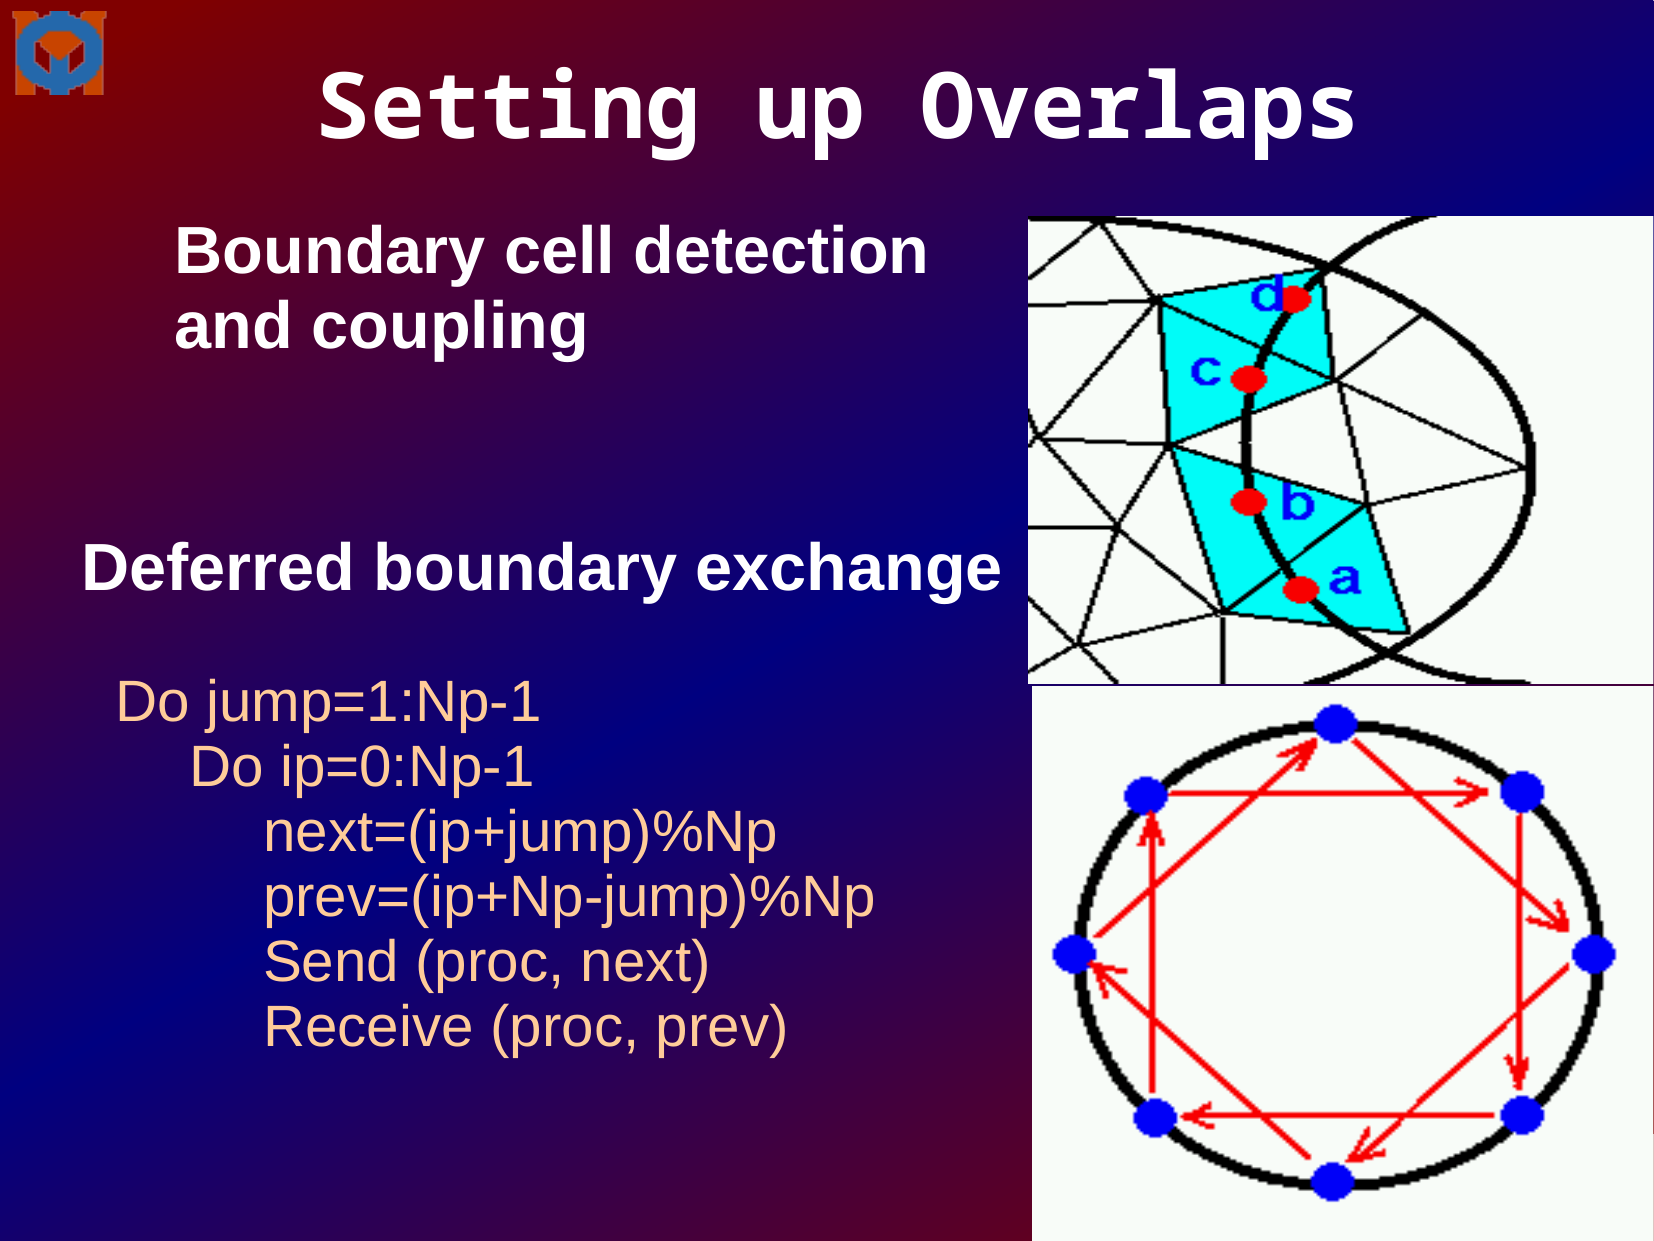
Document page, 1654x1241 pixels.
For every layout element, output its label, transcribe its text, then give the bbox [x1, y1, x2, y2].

text_box Boundary cell detection and coupling [174, 213, 960, 386]
text_box Deferred boundary exchange [81, 530, 1004, 646]
title Setting up Overlaps [132, 0, 1545, 208]
text_box Do jump=1:Np-1 Do ip=0:Np-1 next=(ip+jump)%Np prev=(ip+Np-jump)%Np Send (proc, next) Receive (proc, prev) [115, 668, 977, 1104]
picture [1028, 216, 1654, 684]
picture [1032, 686, 1654, 1241]
picture [11, 11, 110, 95]
